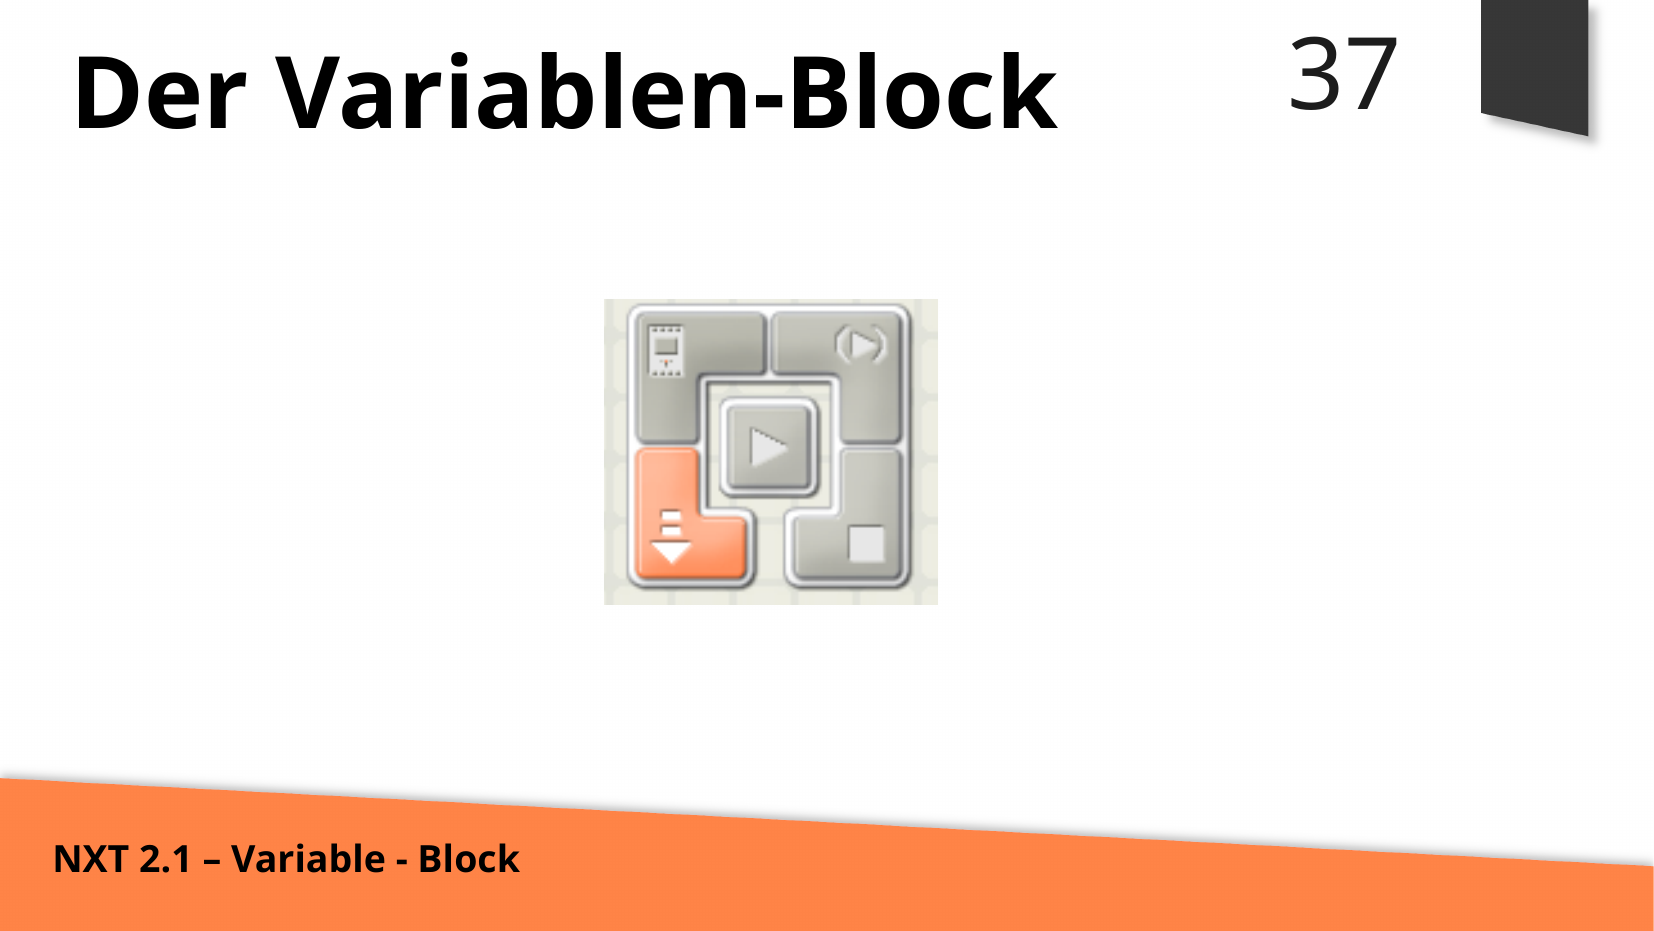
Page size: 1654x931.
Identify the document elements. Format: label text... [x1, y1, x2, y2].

text_box NXT 2.1 – Variable - Block [37, 825, 751, 901]
picture [1380, 46, 1386, 59]
text_box <Foliennummer> [1463, 0, 1602, 157]
picture [0, 0, 1654, 931]
title Der Variablen-Block [0, 0, 1380, 180]
